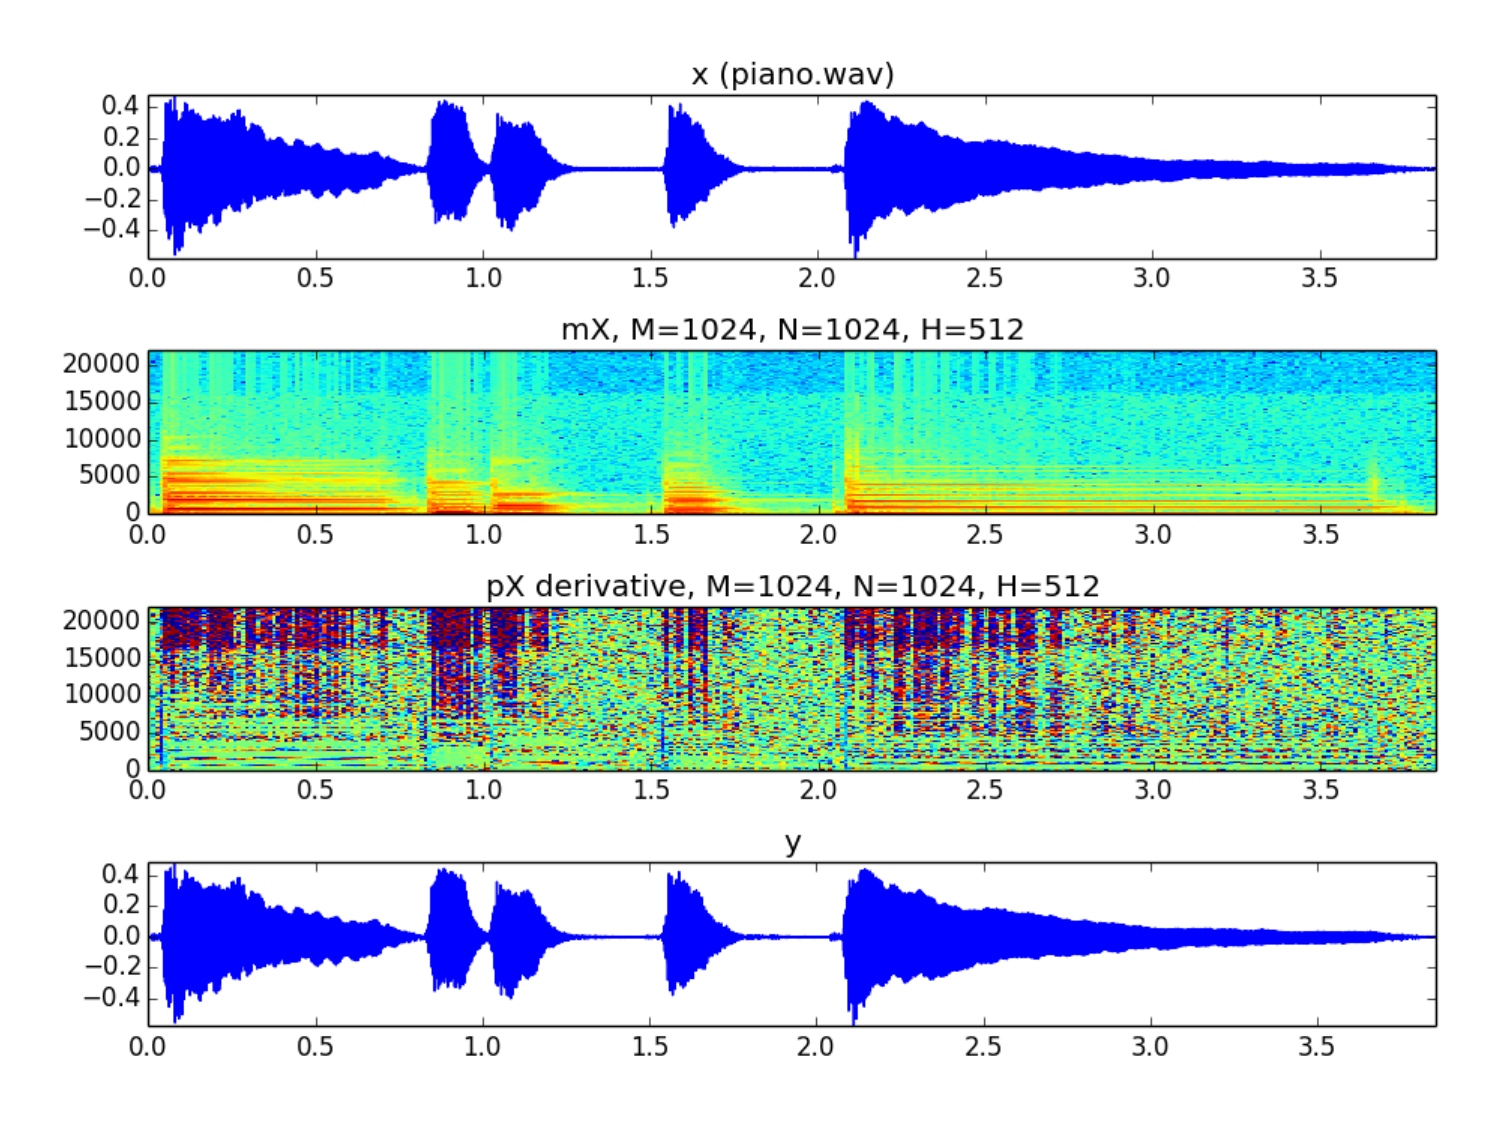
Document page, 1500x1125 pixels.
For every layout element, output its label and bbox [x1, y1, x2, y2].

picture [37, 35, 1463, 1086]
